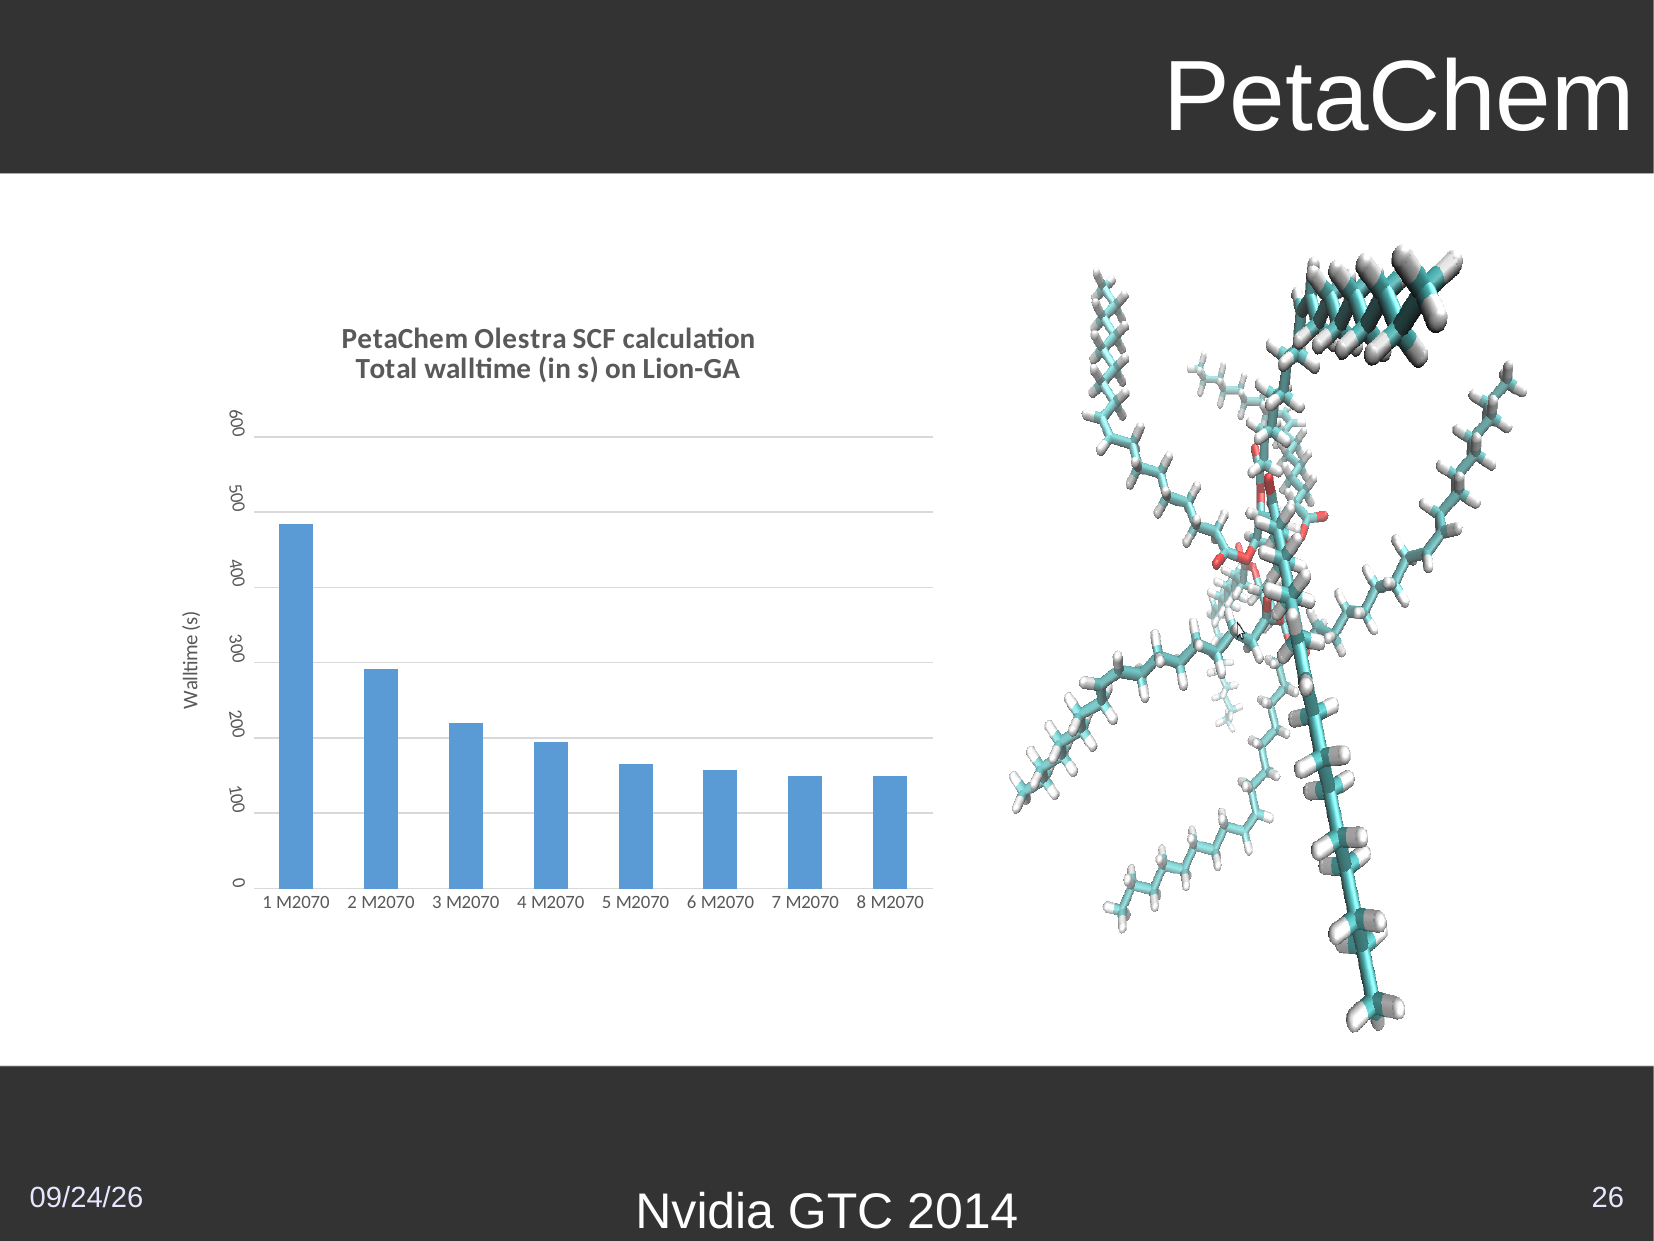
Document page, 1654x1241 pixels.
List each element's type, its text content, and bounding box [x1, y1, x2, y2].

picture [0, 0, 1654, 1241]
chart [148, 297, 949, 926]
text_box Nvidia GTC 2014 [29, 1182, 1625, 1239]
title PetaChem [40, 11, 1636, 181]
